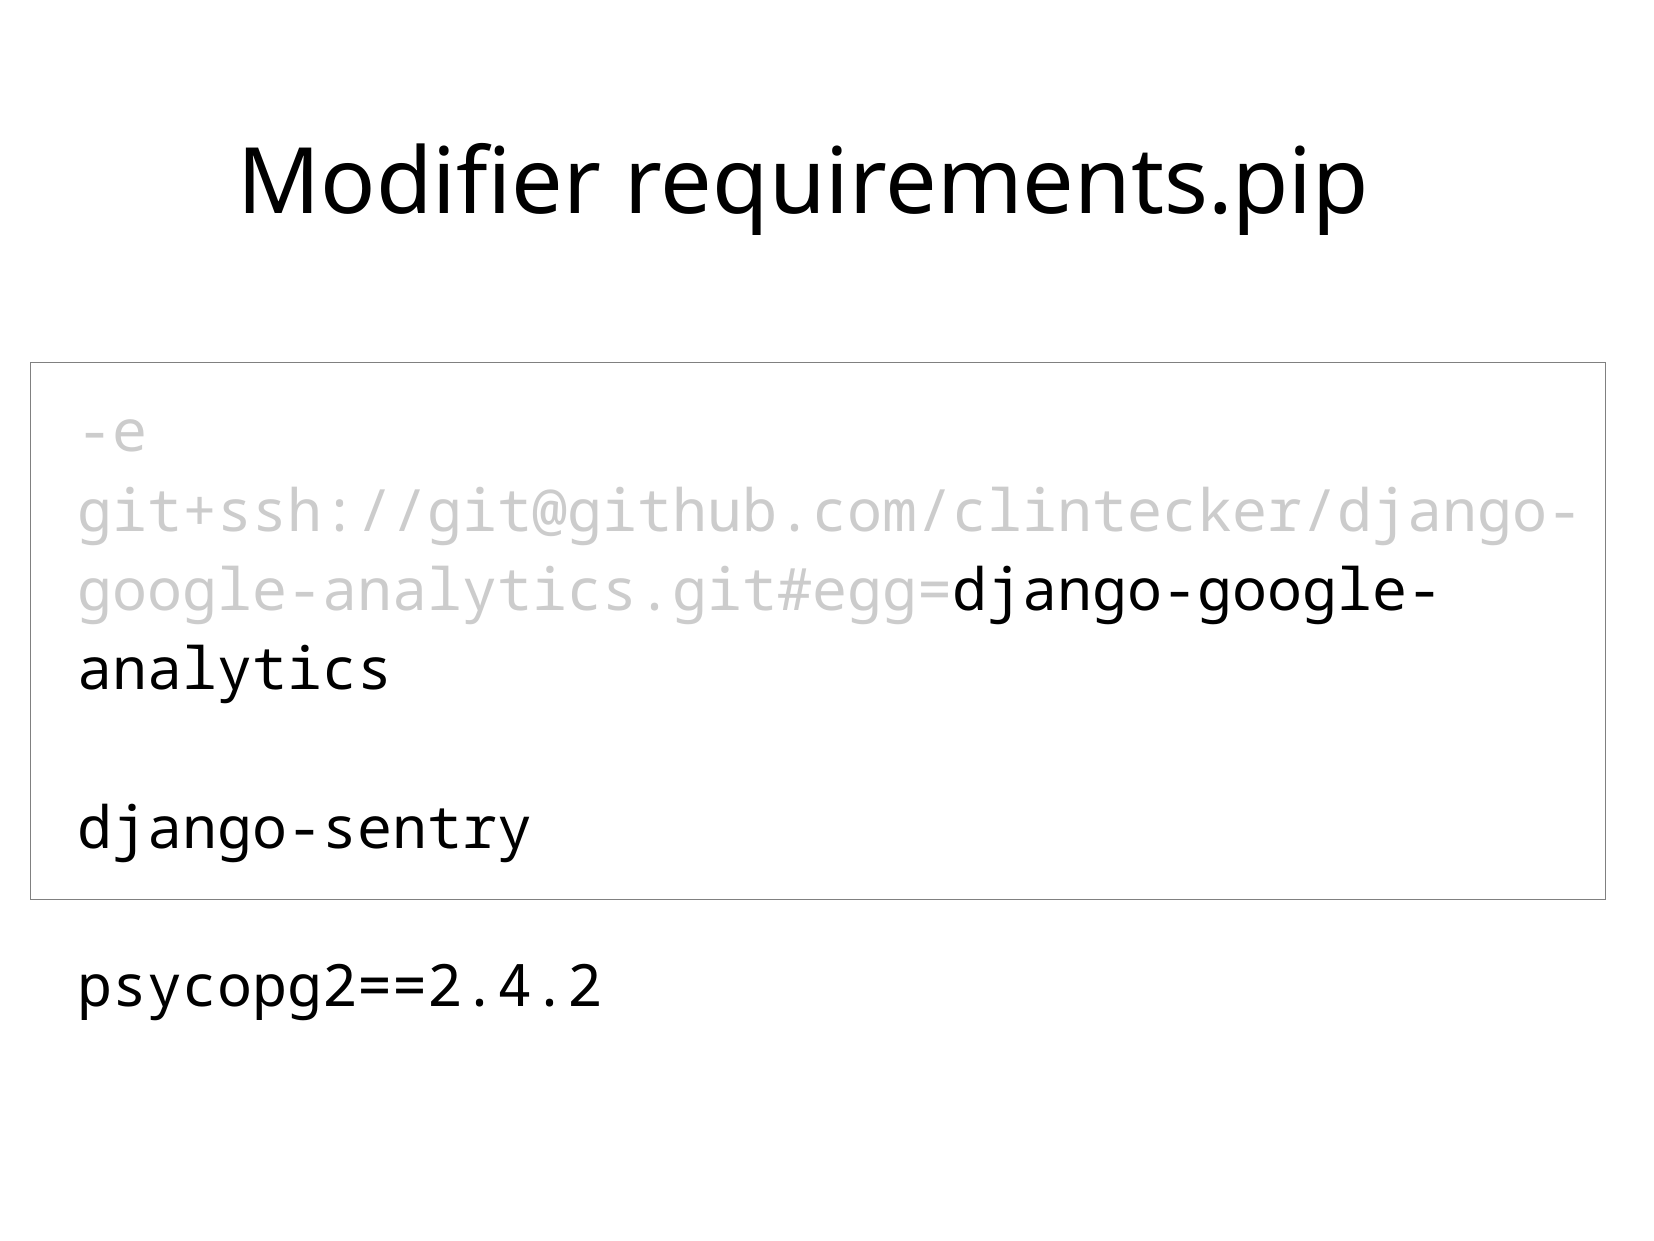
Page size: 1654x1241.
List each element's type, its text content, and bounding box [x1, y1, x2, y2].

text_box Modifier requirements.pip [222, 108, 1541, 235]
text_box -e git+ssh://git@github.com/clintecker/django-google-analytics.git#egg=django-google-analytics django-sentry psycopg2==2.4.2 [62, 382, 1605, 899]
text_box -e git+ssh://git@github.com/clintecker/django-google-analytics.git#egg=django-google-analytics django-sentry psycopg2==2.4.2 [62, 382, 1623, 1193]
